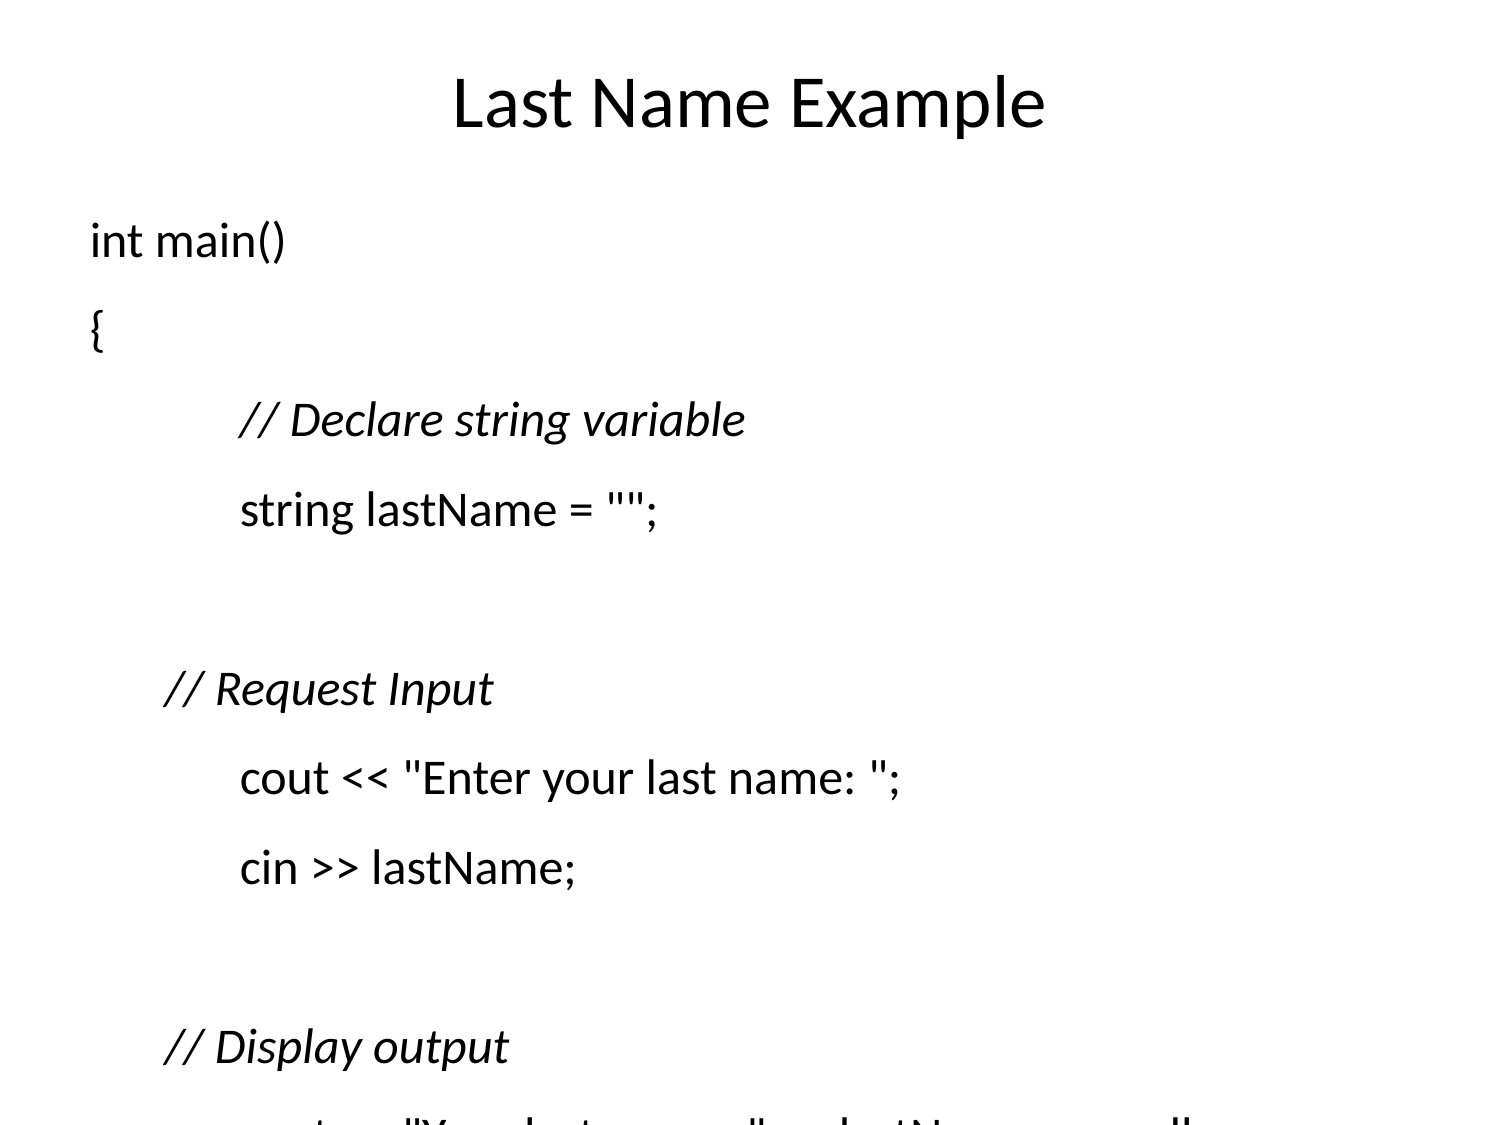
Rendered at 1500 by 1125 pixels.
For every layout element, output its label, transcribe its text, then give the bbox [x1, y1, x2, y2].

list int main() { // Declare string variable string lastName = ""; // Request Input cout << "Enter your last name: "; cin >> lastName; // Display output cout << "Your last name: " << lastName << endl; system("pause"); return 0; } [75, 200, 1425, 1100]
title Last Name Example [75, 45, 1425, 188]
